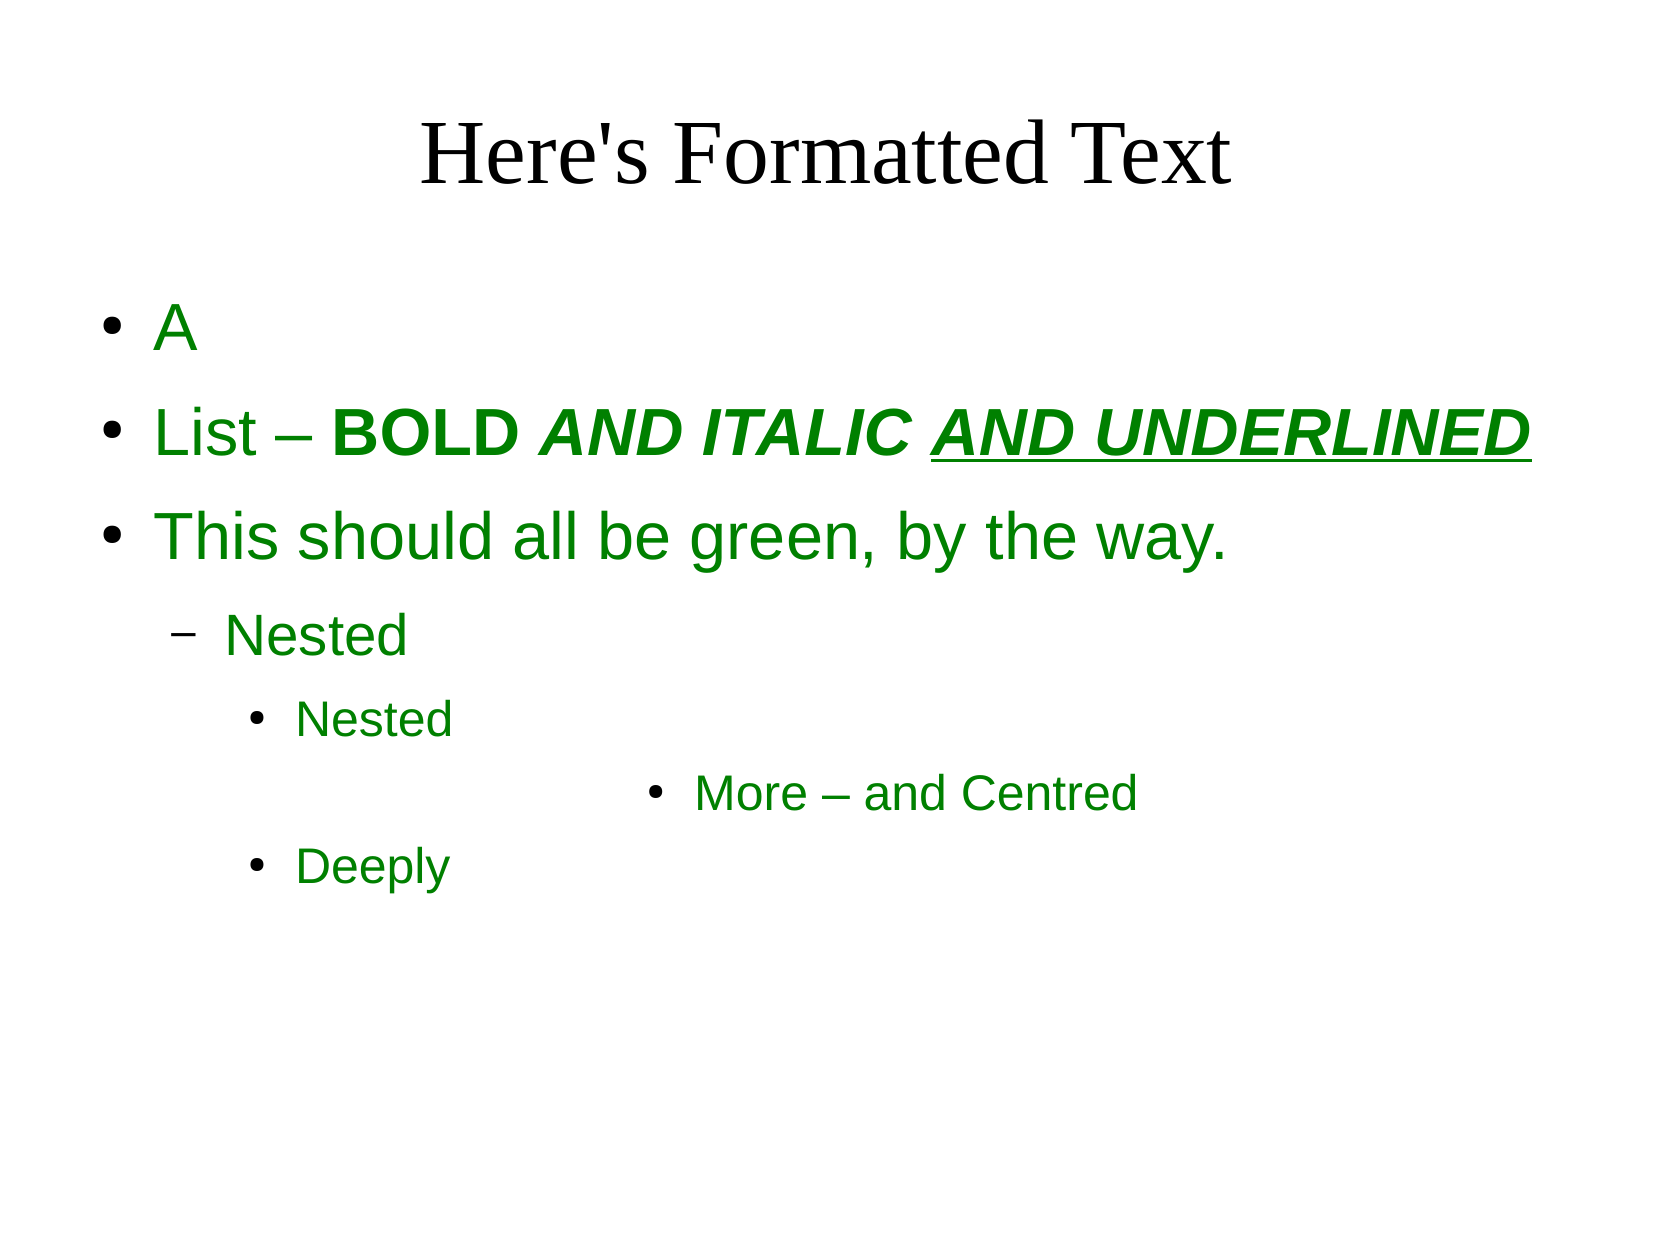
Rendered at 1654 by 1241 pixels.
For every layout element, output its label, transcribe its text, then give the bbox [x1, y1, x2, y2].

title Here's Formatted Text [82, 49, 1571, 257]
list A List – BOLD AND ITALIC AND UNDERLINED This should all be green, by the way. Nested Nested More – and Centred Deeply [82, 290, 1538, 1010]
